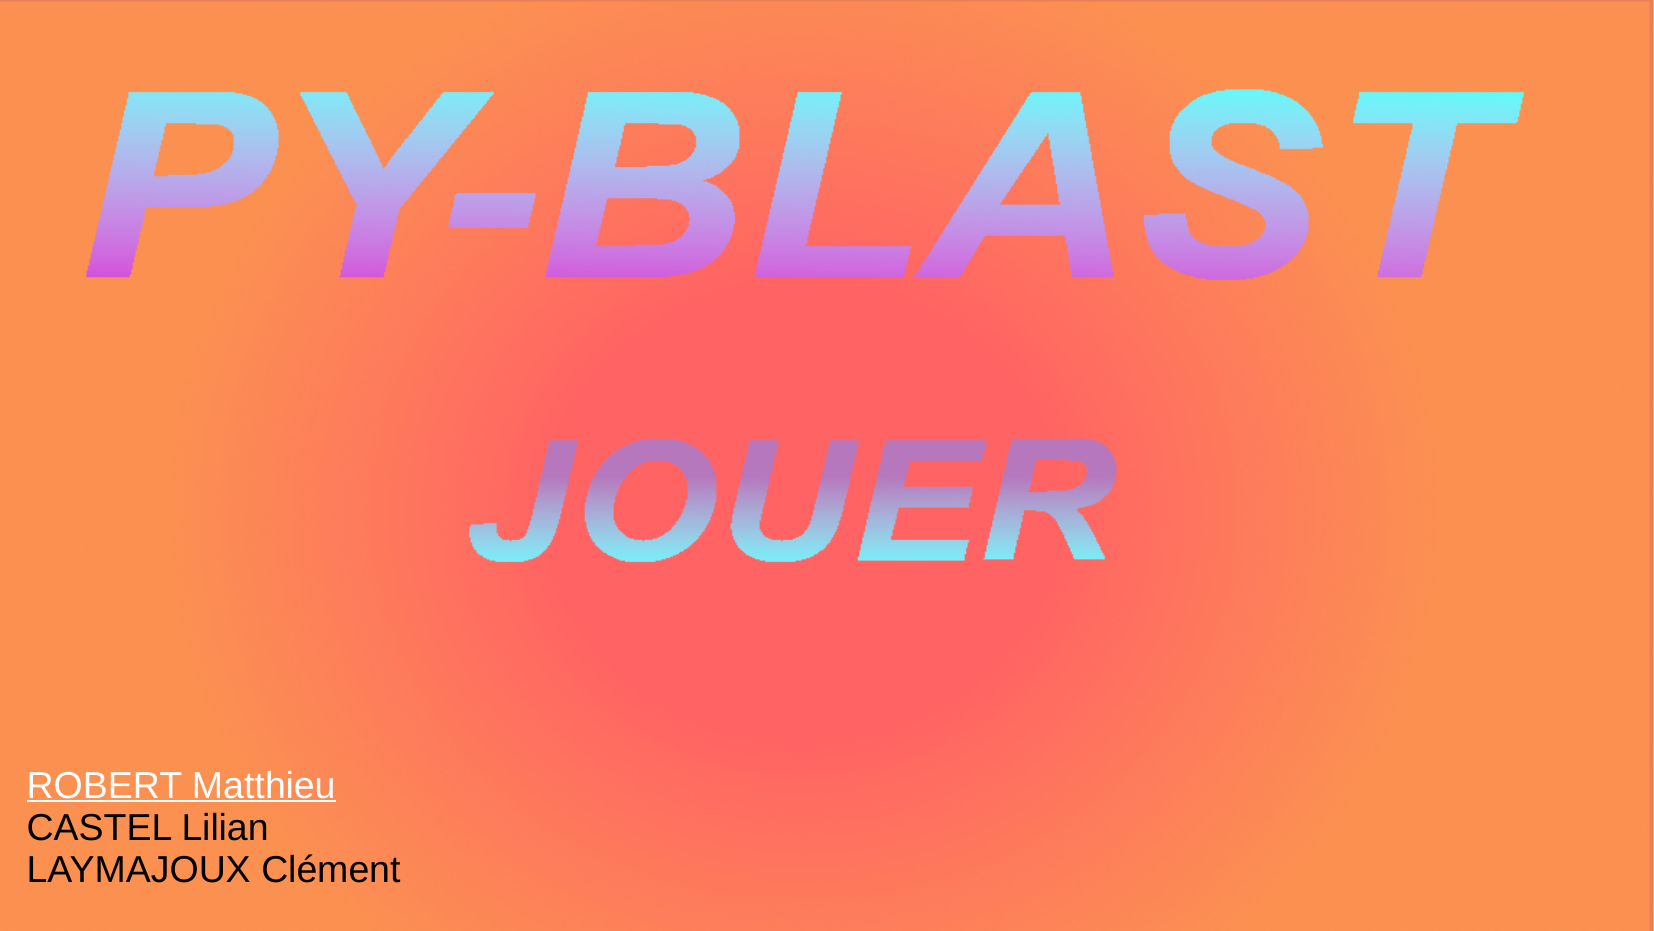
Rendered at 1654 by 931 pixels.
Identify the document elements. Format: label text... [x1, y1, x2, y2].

picture [0, 0, 1654, 931]
text_box ROBERT Matthieu CASTEL Lilian LAYMAJOUX Clément [11, 756, 532, 898]
